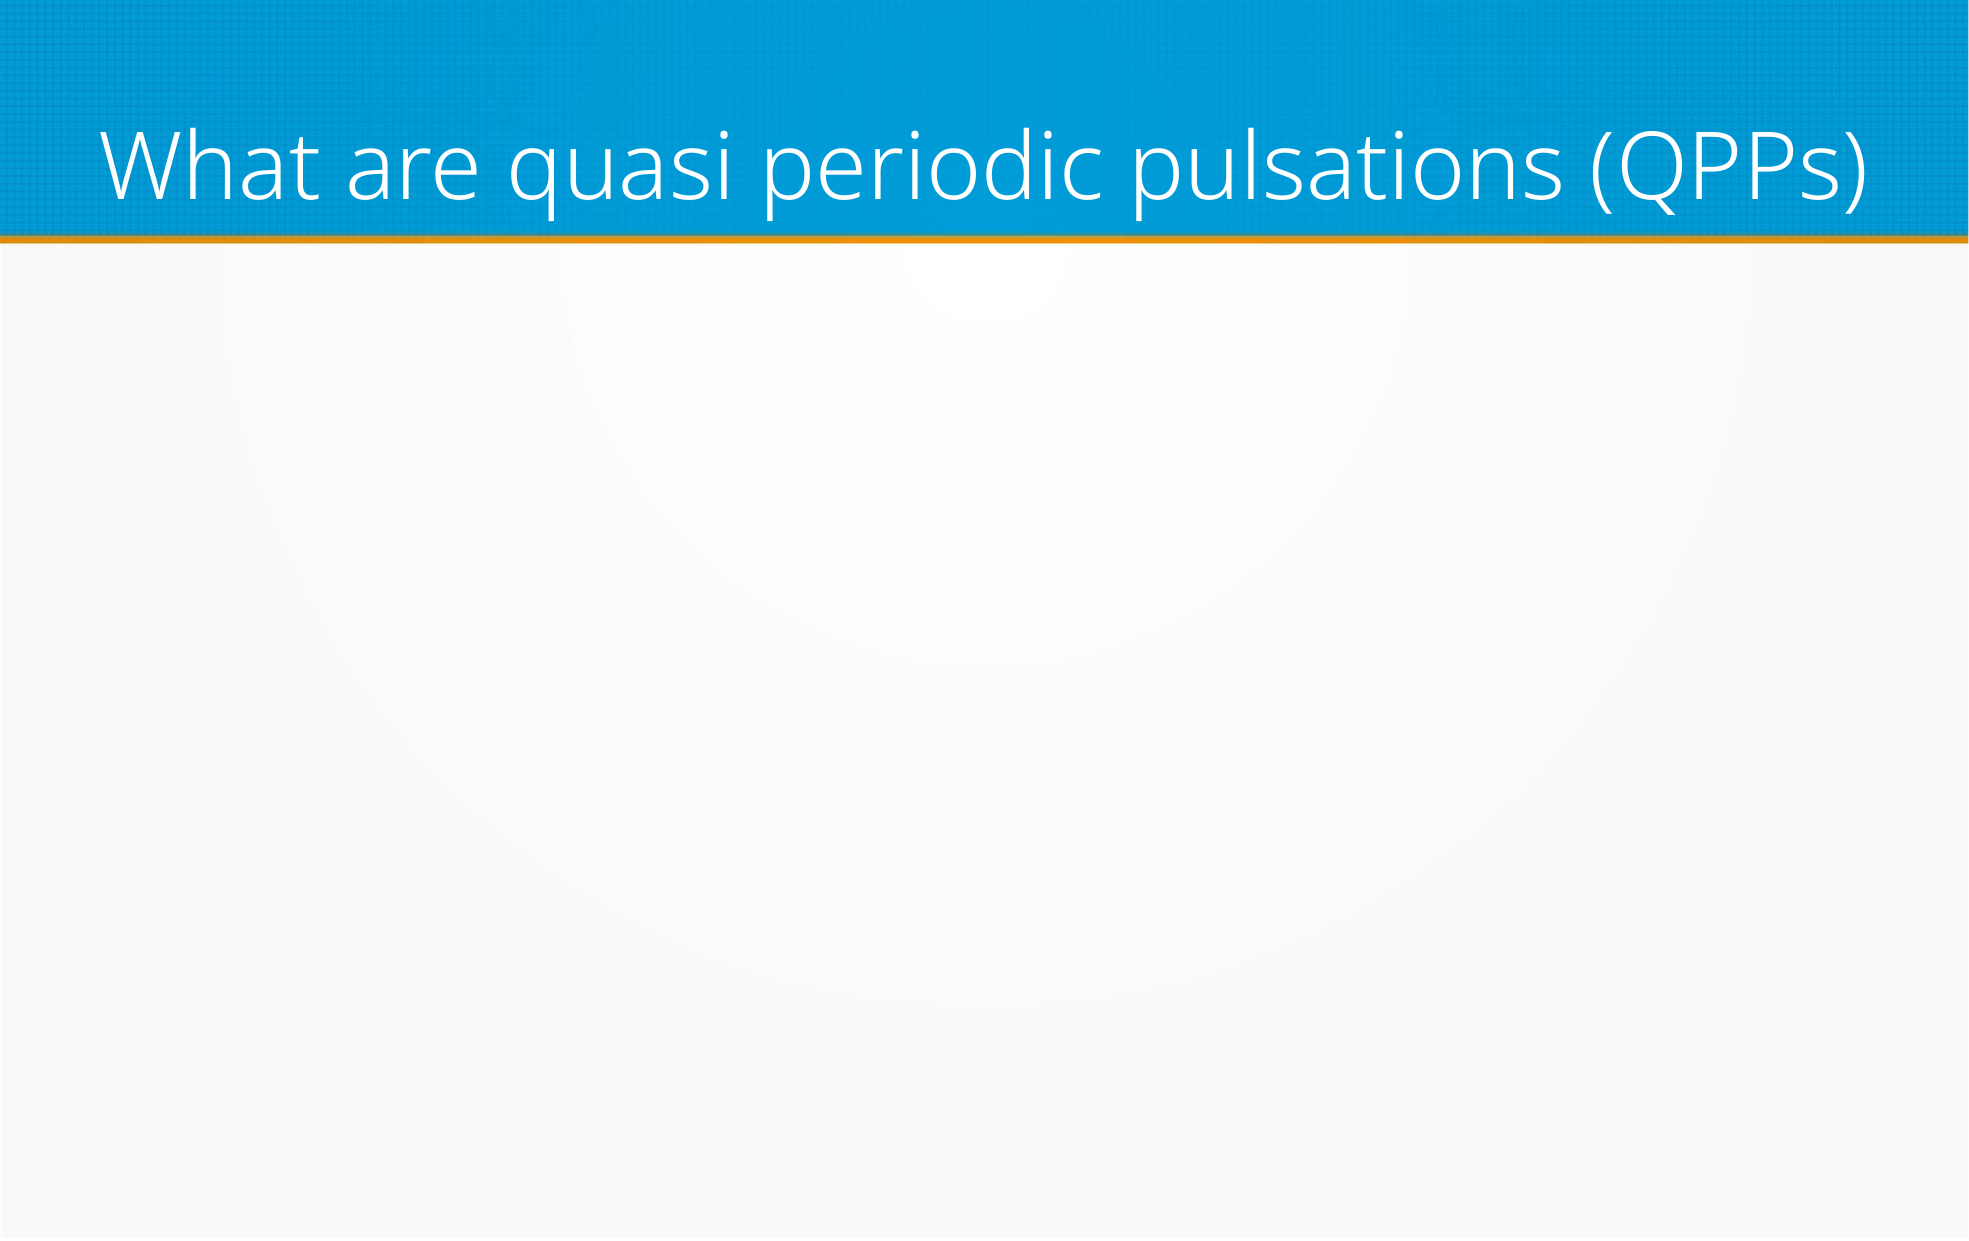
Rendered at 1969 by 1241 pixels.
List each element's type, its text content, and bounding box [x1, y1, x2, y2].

picture [0, 233, 1969, 1241]
title What are quasi periodic pulsations (QPPs) [98, 19, 1870, 227]
